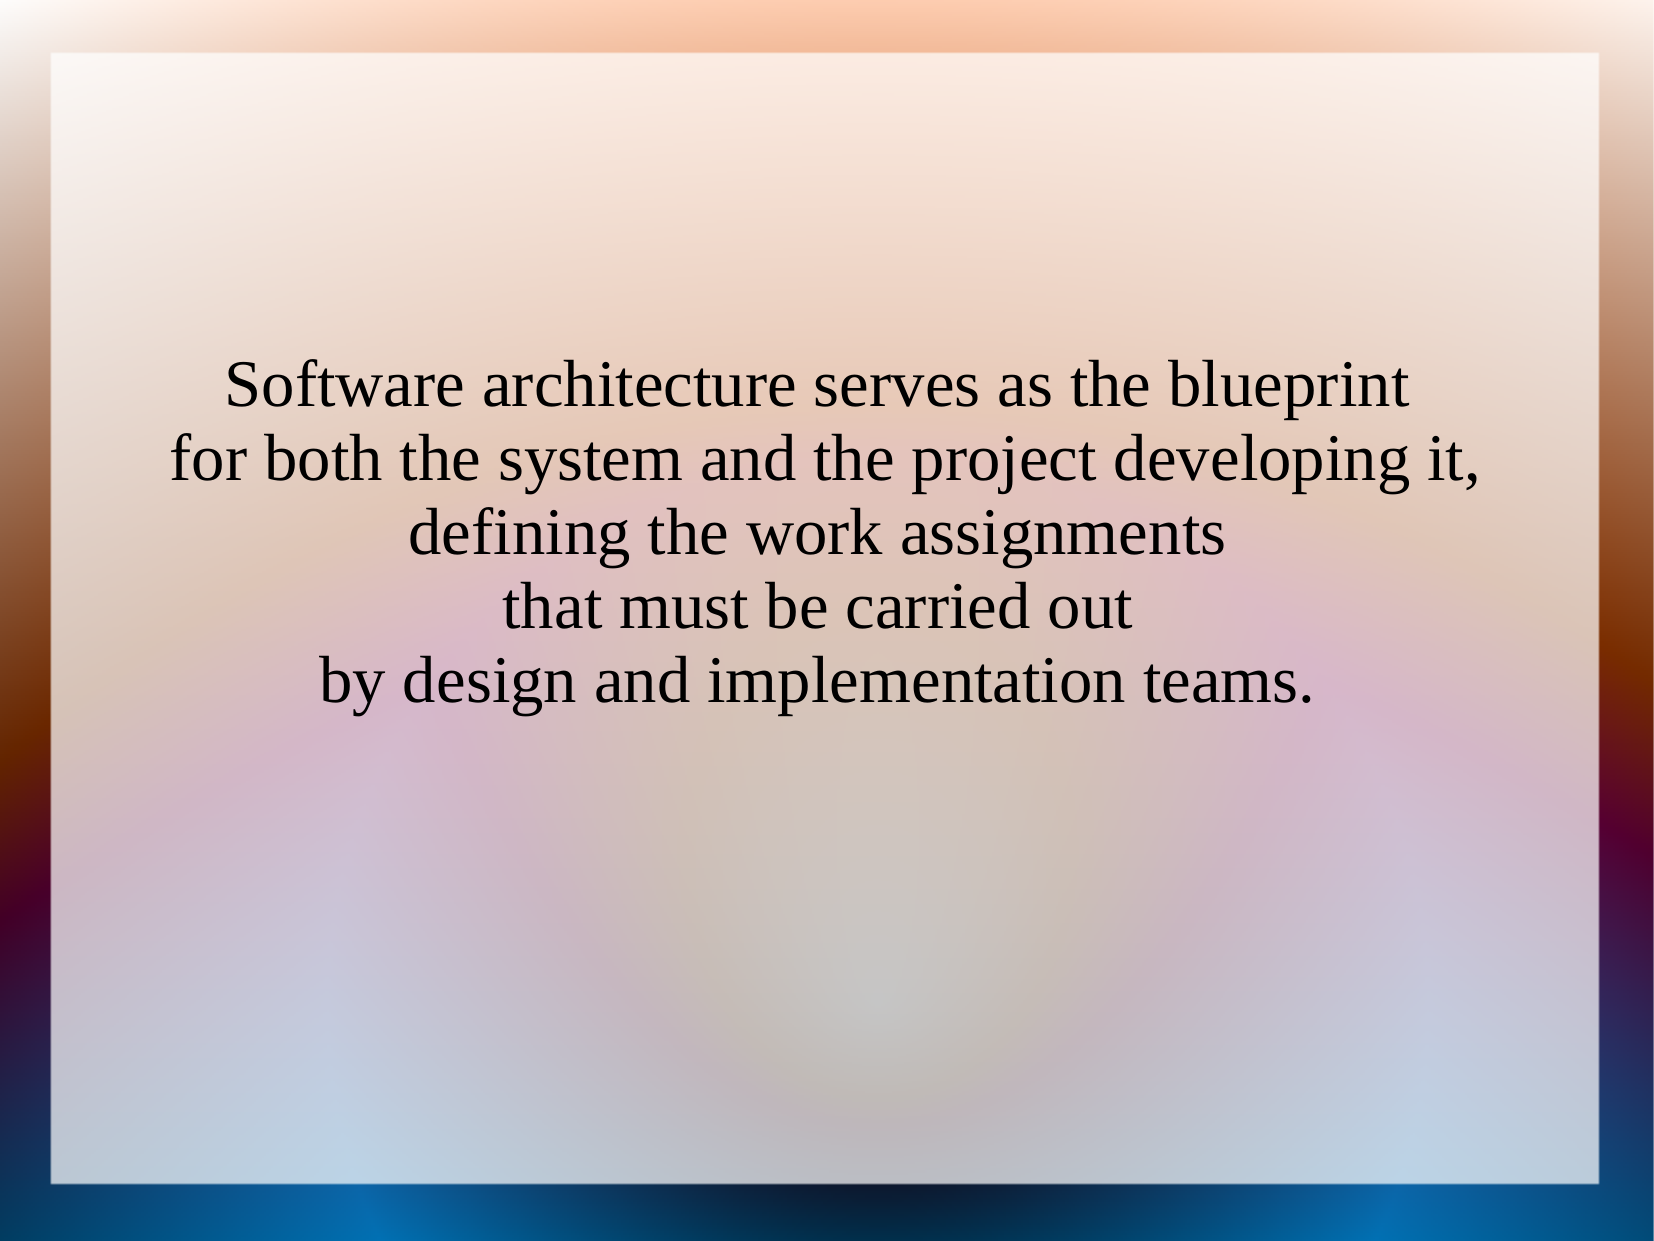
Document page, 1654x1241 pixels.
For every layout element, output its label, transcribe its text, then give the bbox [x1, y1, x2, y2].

subtitle Software architecture serves as the blueprint for both the system and the project developing it, defining the work assignments that must be carried out by design and implementation teams. [82, 55, 1571, 1010]
picture [0, 0, 1654, 1241]
